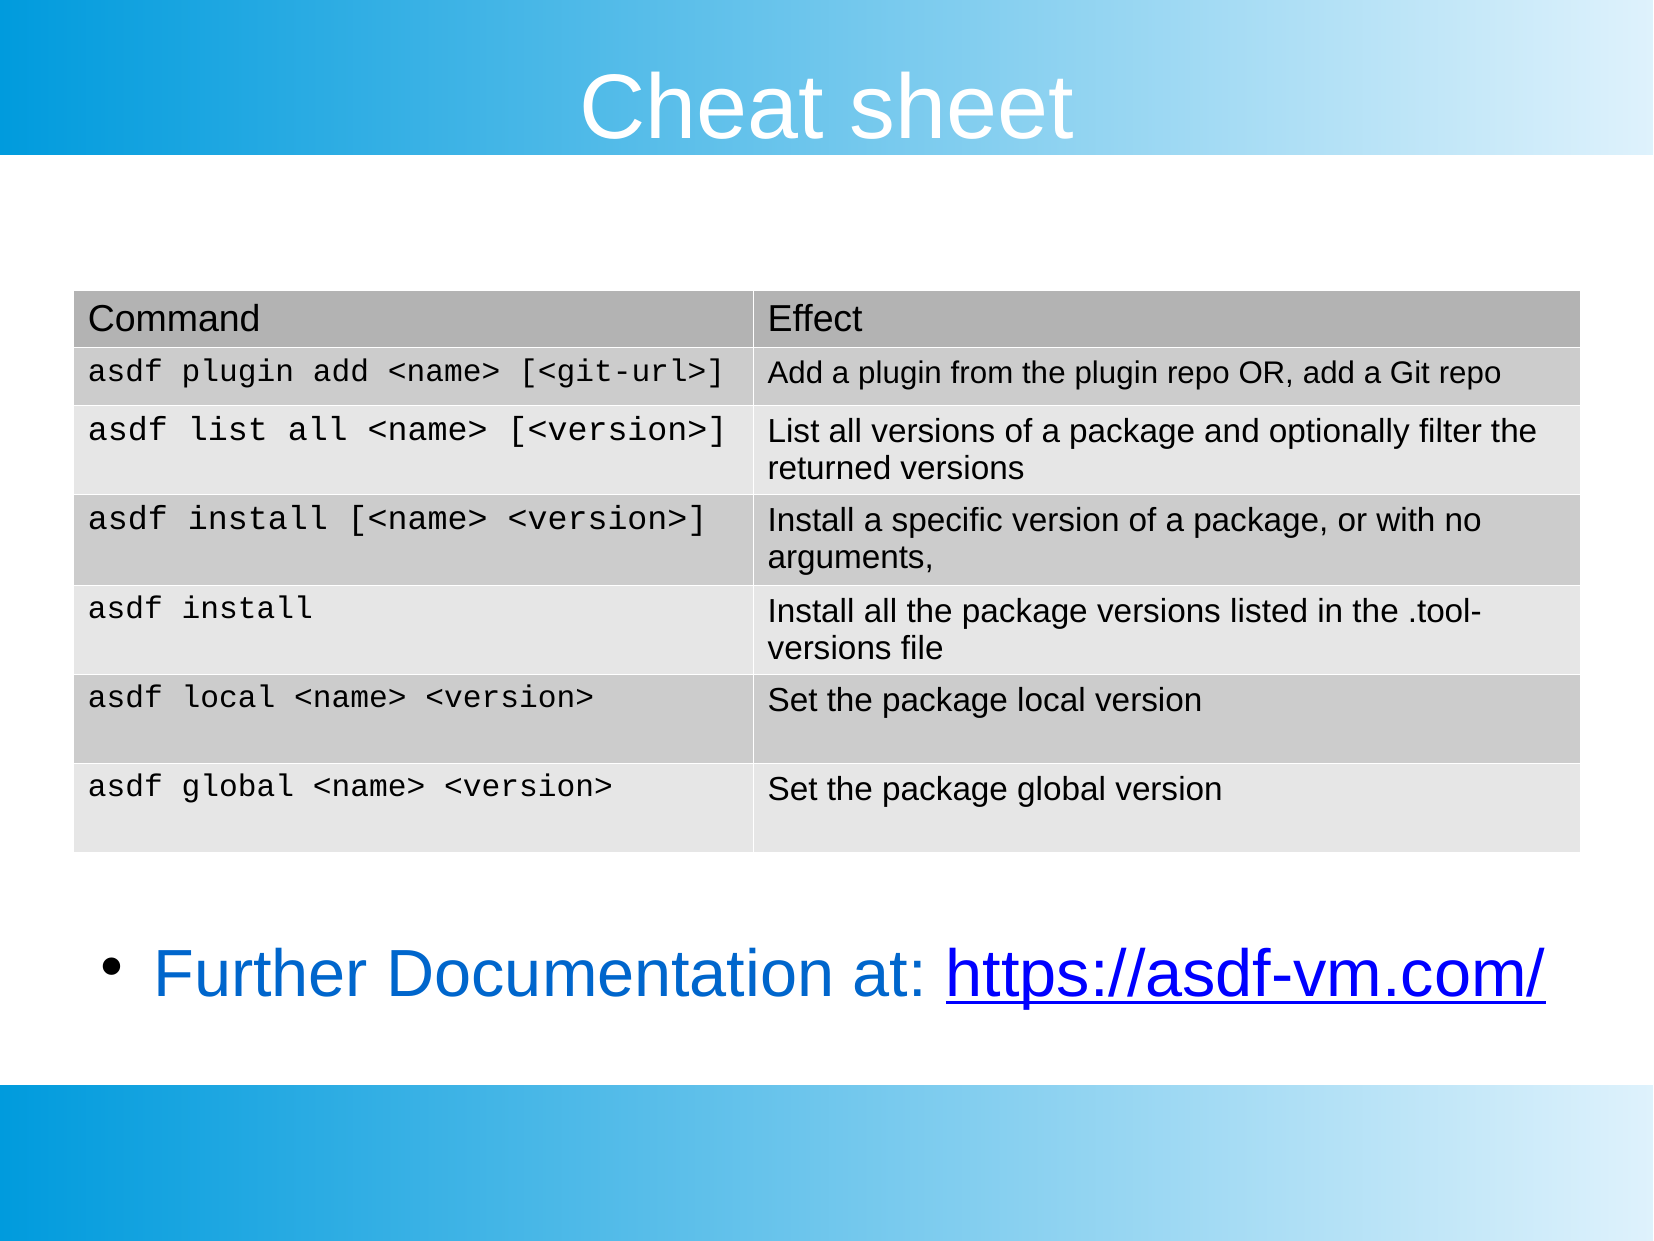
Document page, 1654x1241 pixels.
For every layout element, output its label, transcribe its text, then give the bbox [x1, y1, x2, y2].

text_box Cheat sheet [82, 49, 1571, 154]
table_cell asdf plugin add <name> [<git-url>] [74, 348, 753, 405]
table_cell Set the package local version [754, 675, 1580, 763]
table_cell Set the package global version [754, 764, 1580, 852]
table_cell Add a plugin from the plugin repo OR, add a Git repo [754, 348, 1580, 405]
table_header Command [74, 291, 753, 347]
text_box Further Documentation at: https://asdf-vm.com/ [82, 930, 1571, 1039]
table_header Effect [754, 291, 1580, 347]
table_cell asdf local <name> <version> [74, 675, 753, 763]
table_cell Install all the package versions listed in the .tool-versions file [754, 586, 1580, 674]
table_cell asdf global <name> <version> [74, 764, 753, 852]
table_cell List all versions of a package and optionally filter the returned versions [754, 406, 1580, 494]
table_cell asdf install [74, 586, 753, 674]
table_cell asdf list all <name> [<version>] [74, 406, 753, 494]
table_cell asdf install [<name> <version>] [74, 495, 753, 585]
table_cell Install a specific version of a package, or with no arguments, [754, 495, 1580, 585]
